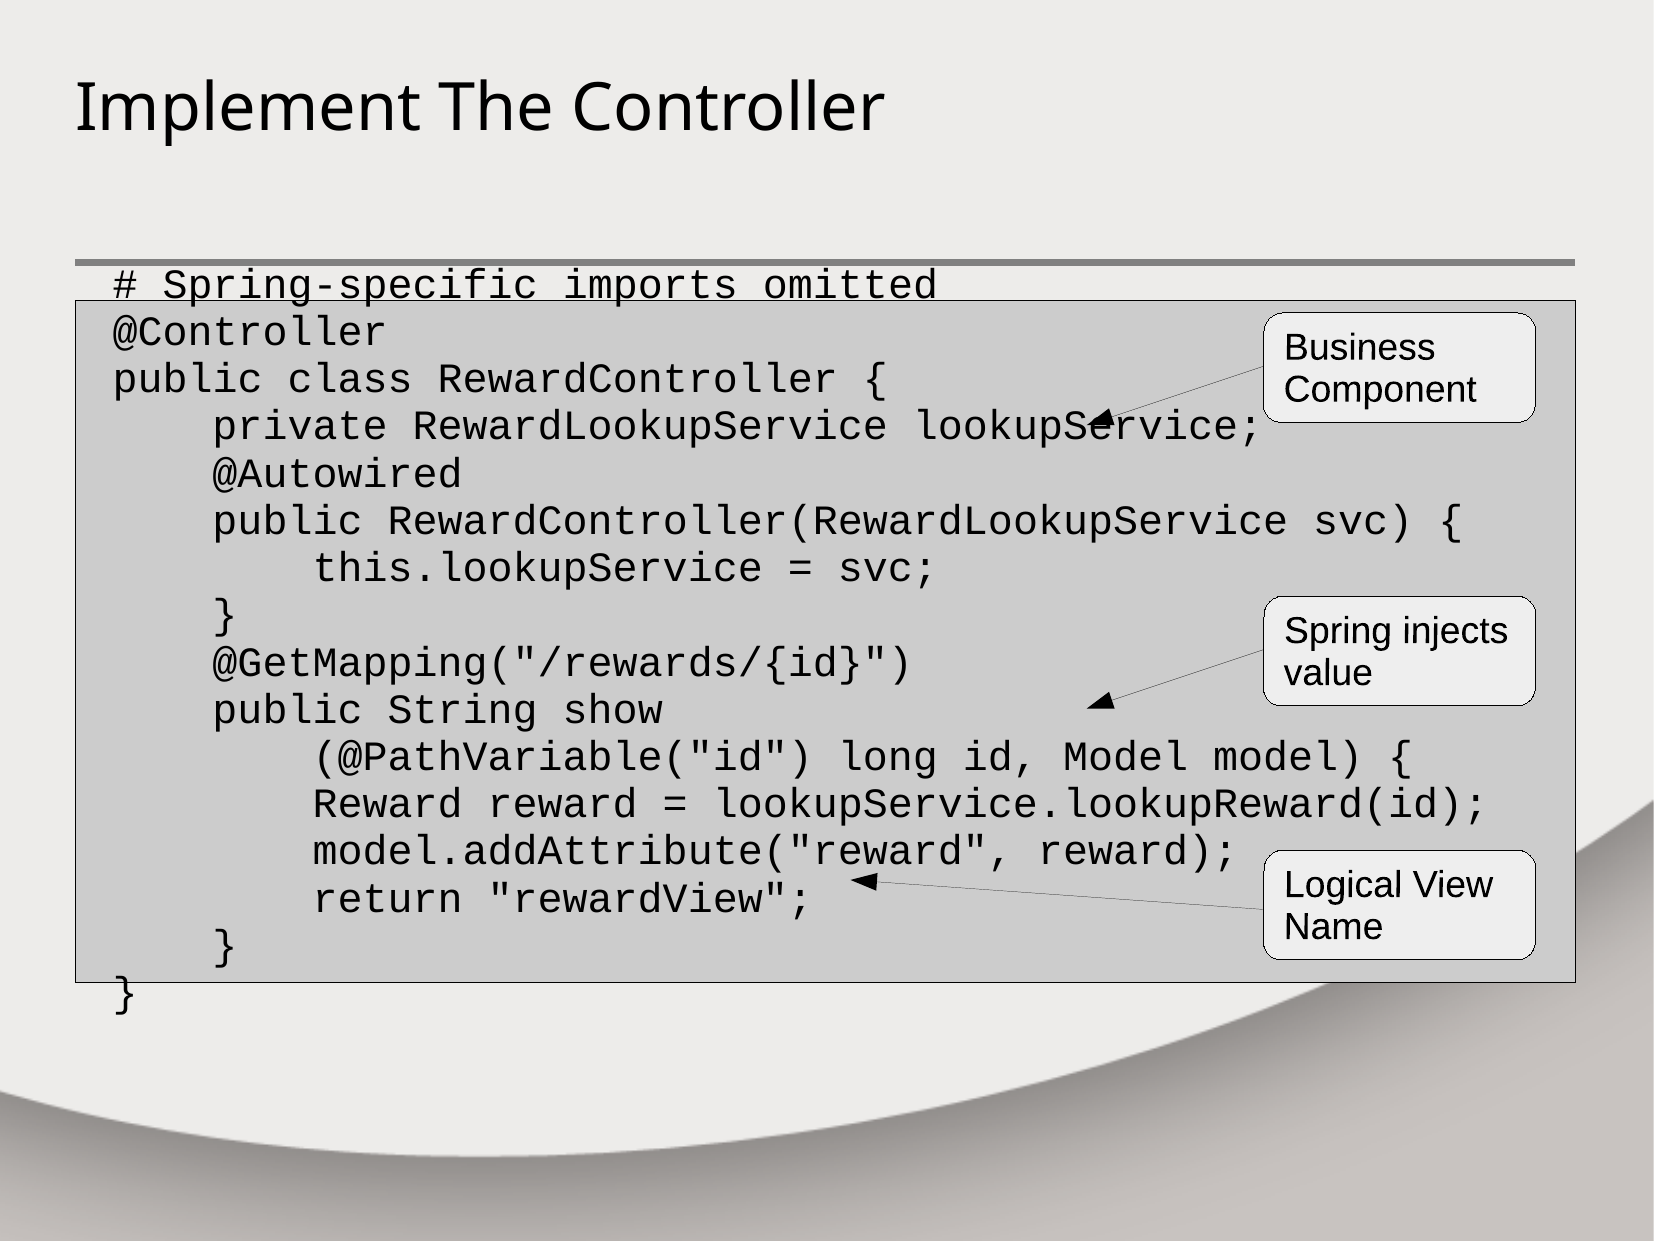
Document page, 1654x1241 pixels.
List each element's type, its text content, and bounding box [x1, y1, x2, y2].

picture [0, 0, 1654, 1241]
text_box Spring injects value [1263, 596, 1536, 706]
text_box Business Component [1263, 312, 1536, 423]
text_box Logical View Name [1263, 850, 1536, 960]
title Implement The Controller [75, 75, 1576, 226]
text_box # Spring-specific imports omitted @Controller public class RewardController { private RewardLookupService lookupService; @Autowired public RewardController(RewardLookupService svc) { this.lookupService = svc; } @GetMapping("/rewards/{id}") public String show (@PathVariable("id") long id, Model model) { Reward reward = lookupService.lookupReward(id); model.addAttribute("reward", reward); return "rewardView"; } } [75, 300, 1576, 983]
